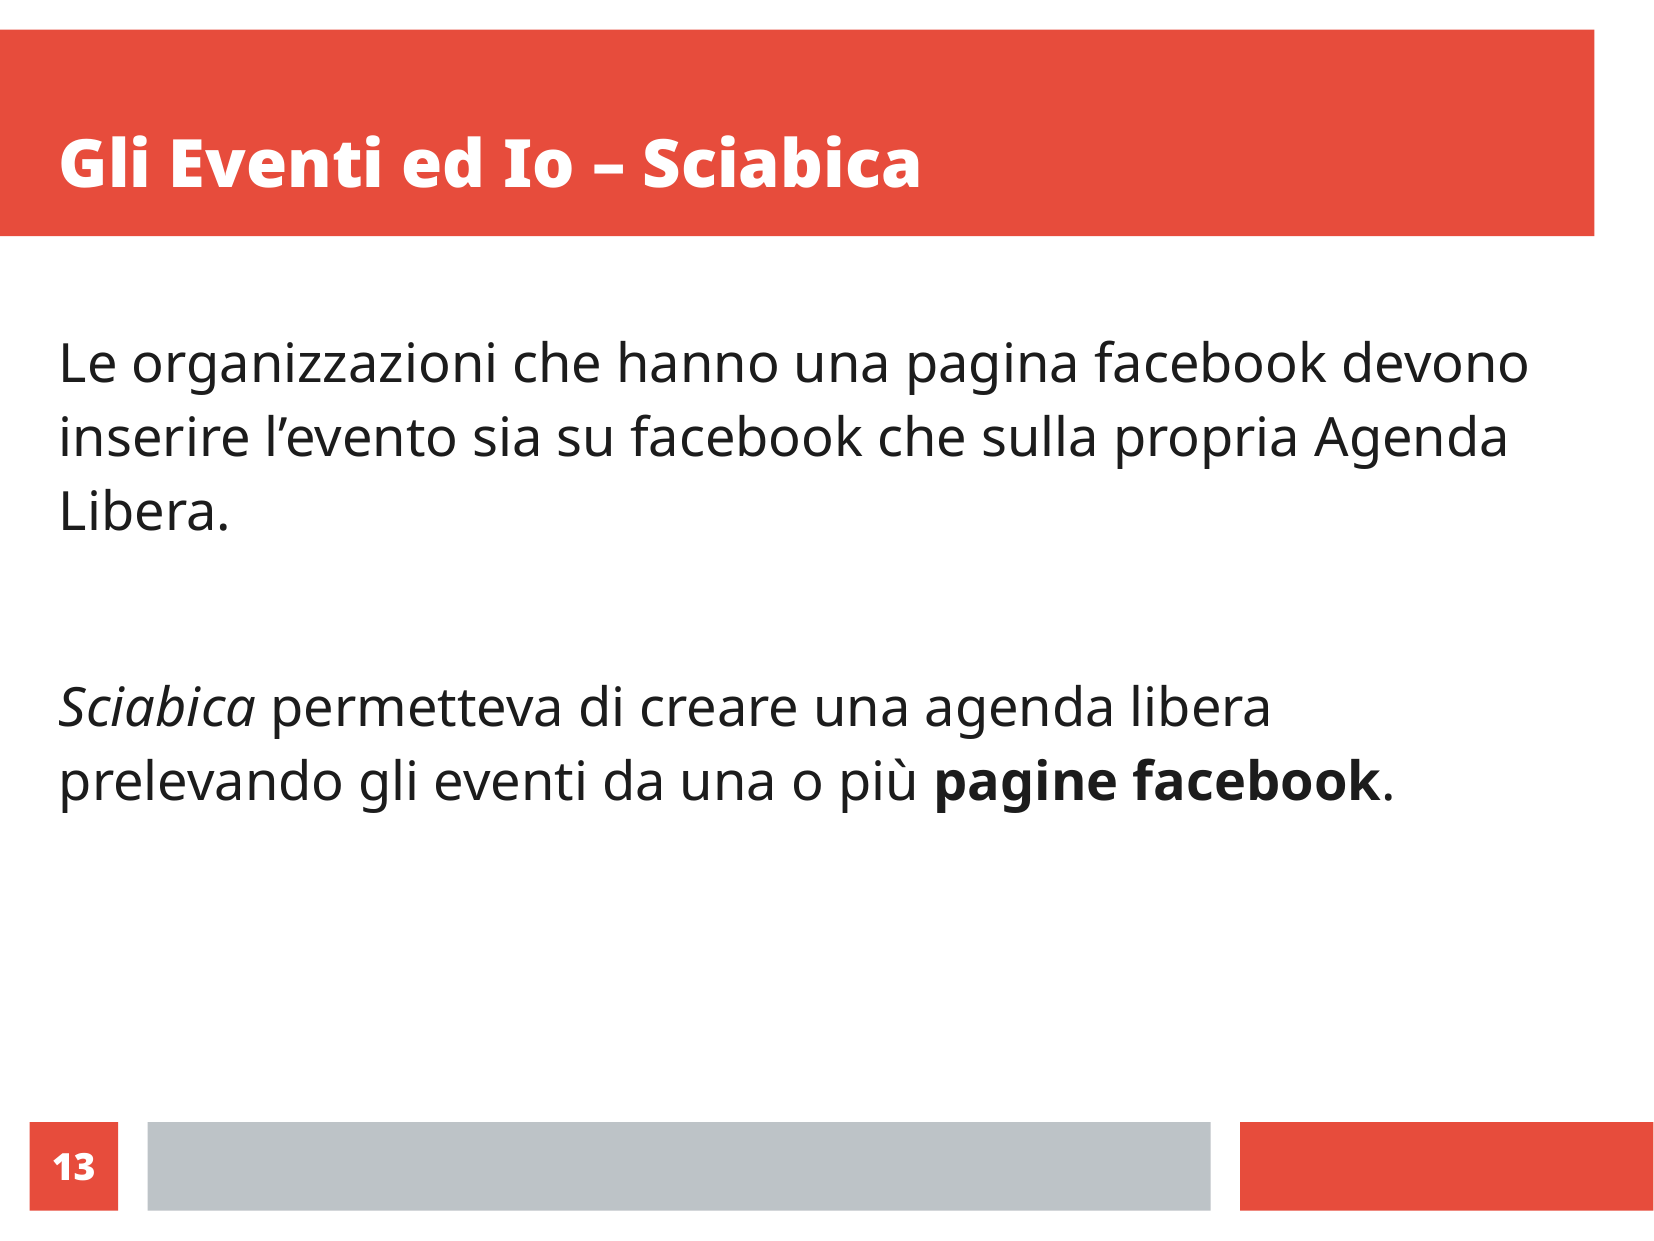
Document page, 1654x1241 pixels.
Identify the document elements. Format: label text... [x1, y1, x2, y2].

title Gli Eventi ed Io – Sciabica [59, 59, 1595, 207]
list Le organizzazioni che hanno una pagina facebook devono inserire l’evento sia su facebook che sulla propria Agenda Libera. Sciabica permetteva di creare una agenda libera prelevando gli eventi da una o più pagine facebook. [59, 324, 1565, 1093]
